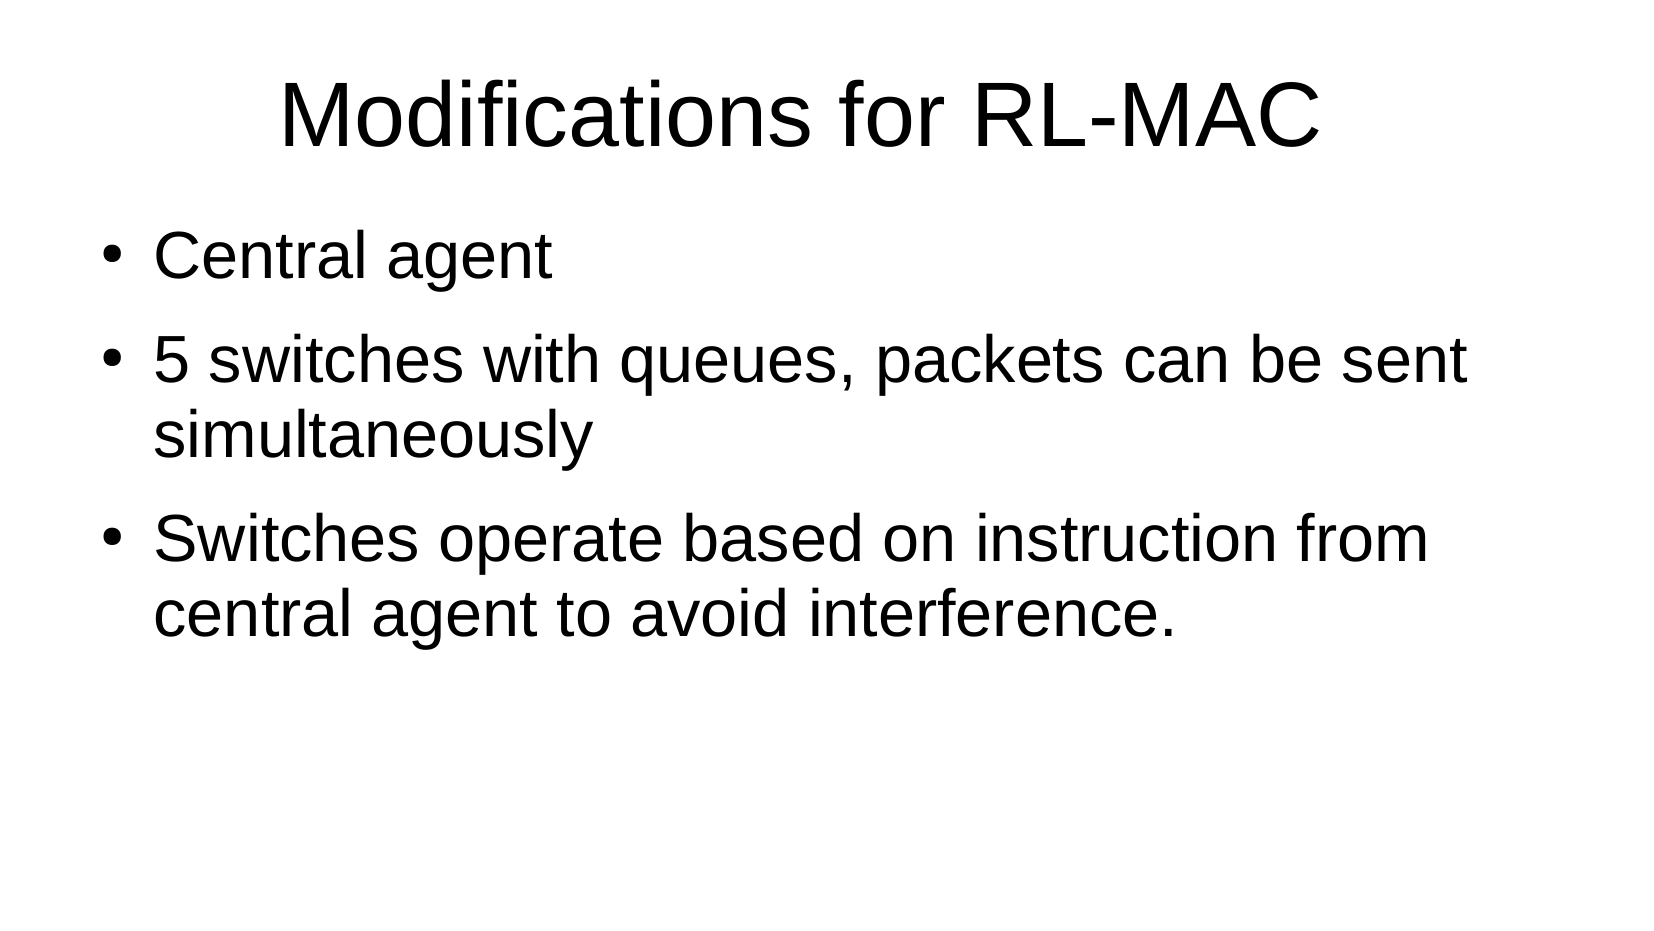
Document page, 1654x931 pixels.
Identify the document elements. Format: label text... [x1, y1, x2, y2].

title Modifications for RL-MAC [82, 37, 1571, 193]
list Central agent 5 switches with queues, packets can be sent simultaneously Switches operate based on instruction from central agent to avoid interference. [82, 217, 1571, 758]
